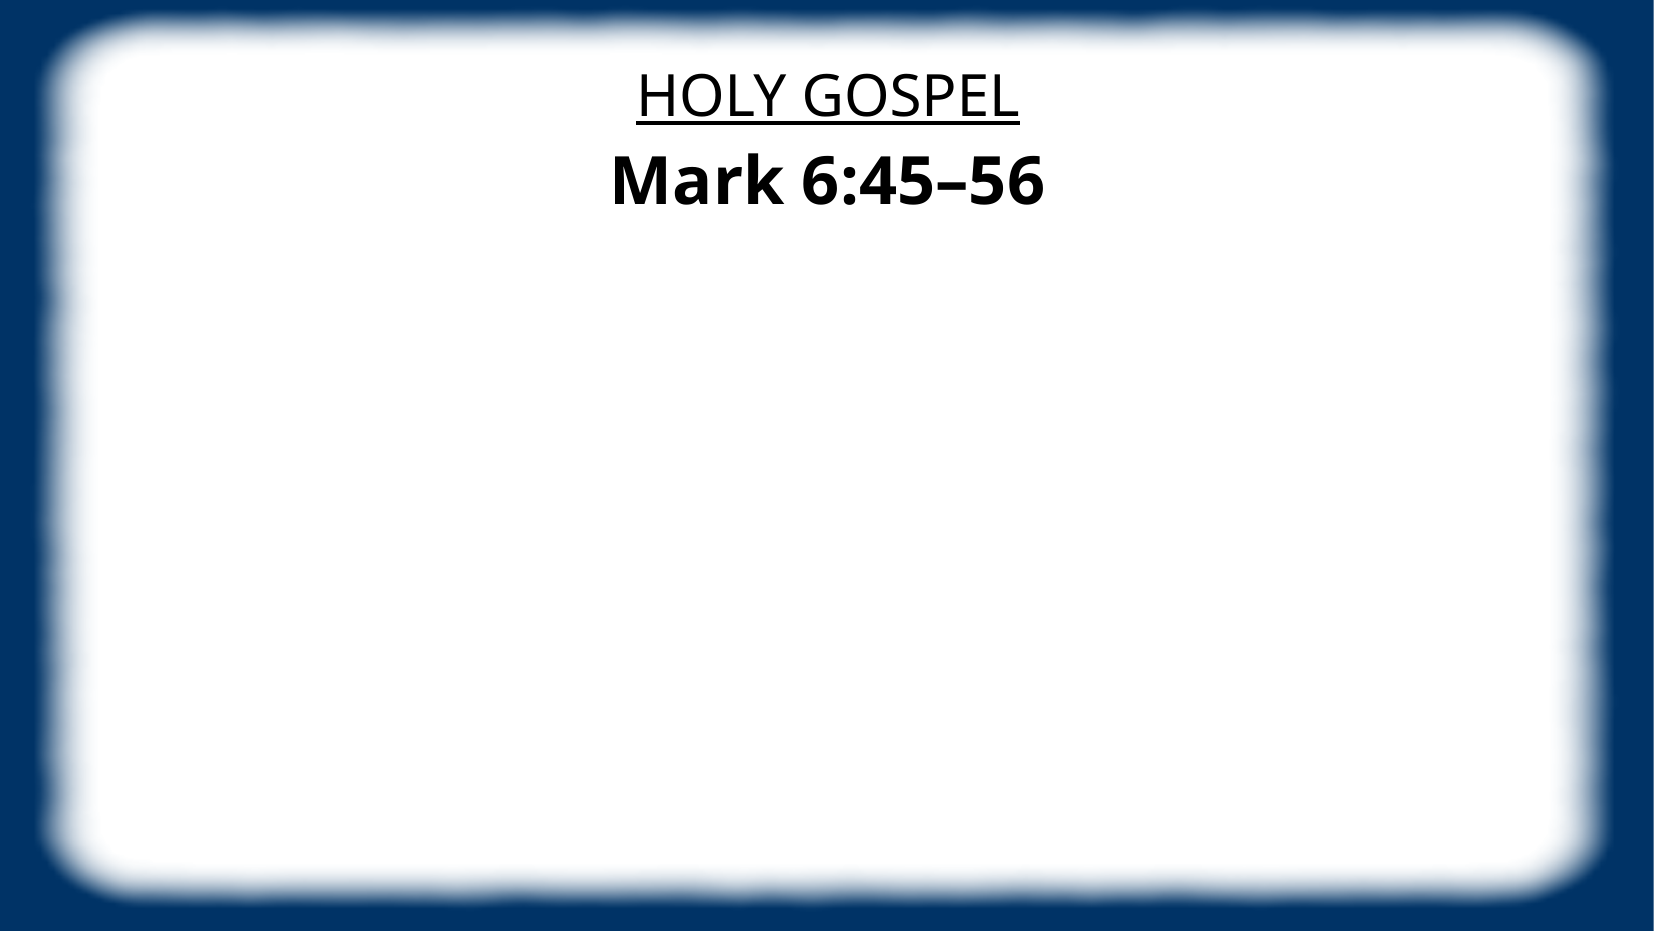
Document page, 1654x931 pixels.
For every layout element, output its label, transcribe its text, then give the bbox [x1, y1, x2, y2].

text_box HOLY GOSPEL Mark 6:45–56 [116, 46, 1540, 228]
picture [0, 0, 1654, 931]
